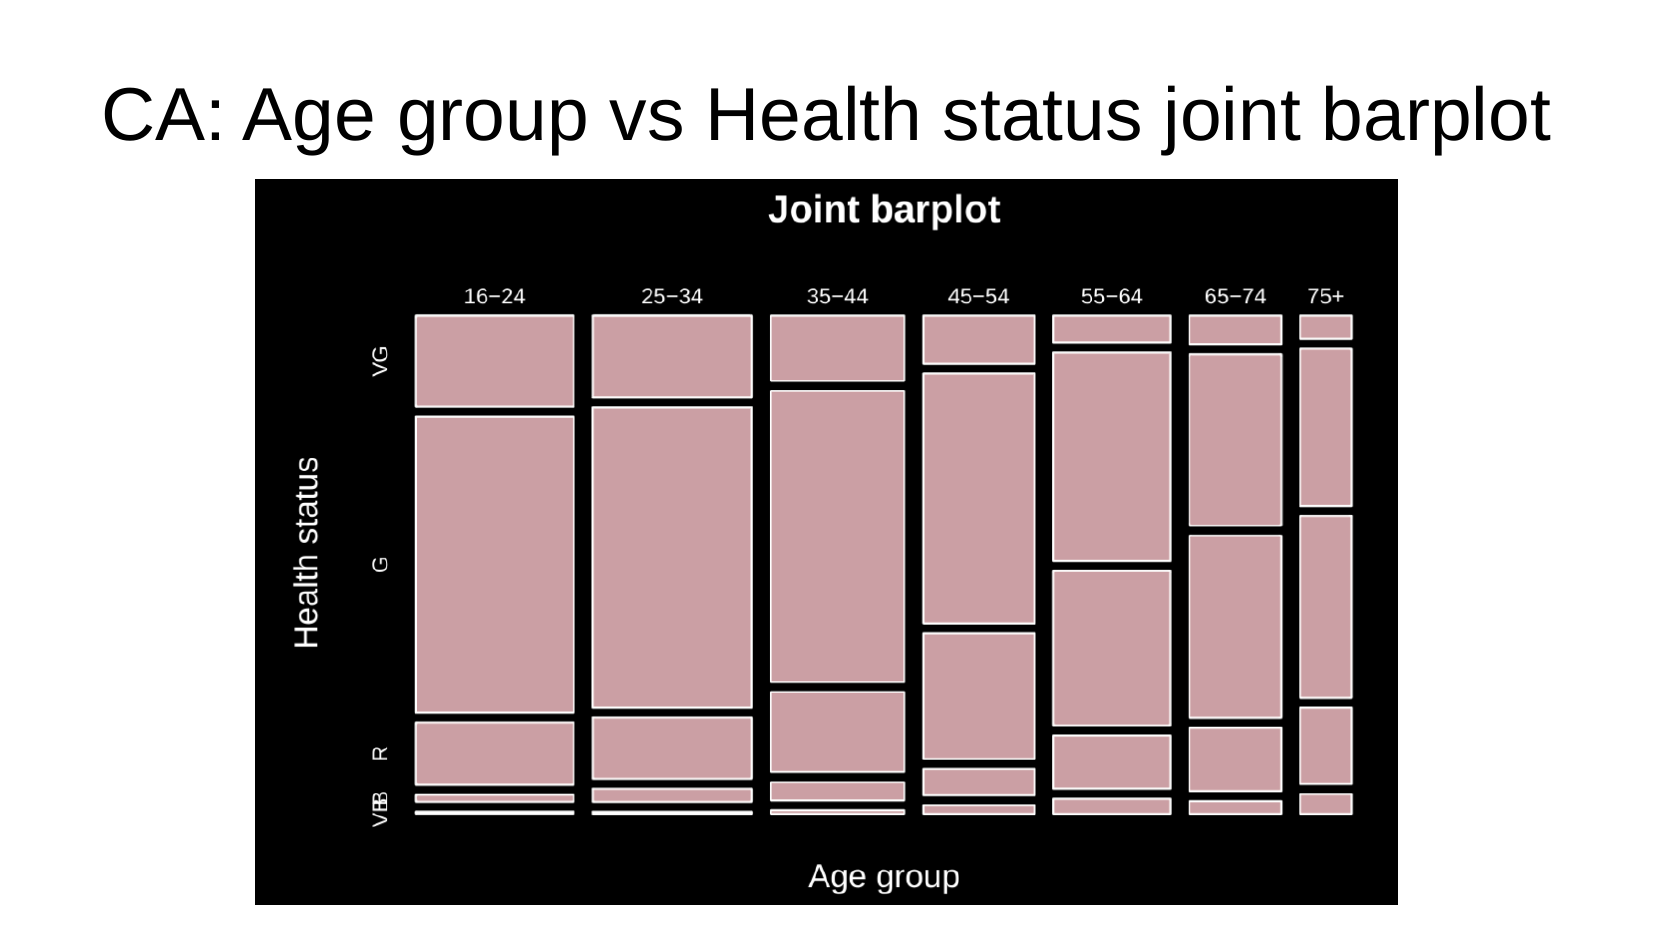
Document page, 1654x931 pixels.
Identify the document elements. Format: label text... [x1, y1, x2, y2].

picture [255, 179, 1398, 905]
title CA: Age group vs Health status joint barplot [82, 37, 1571, 193]
